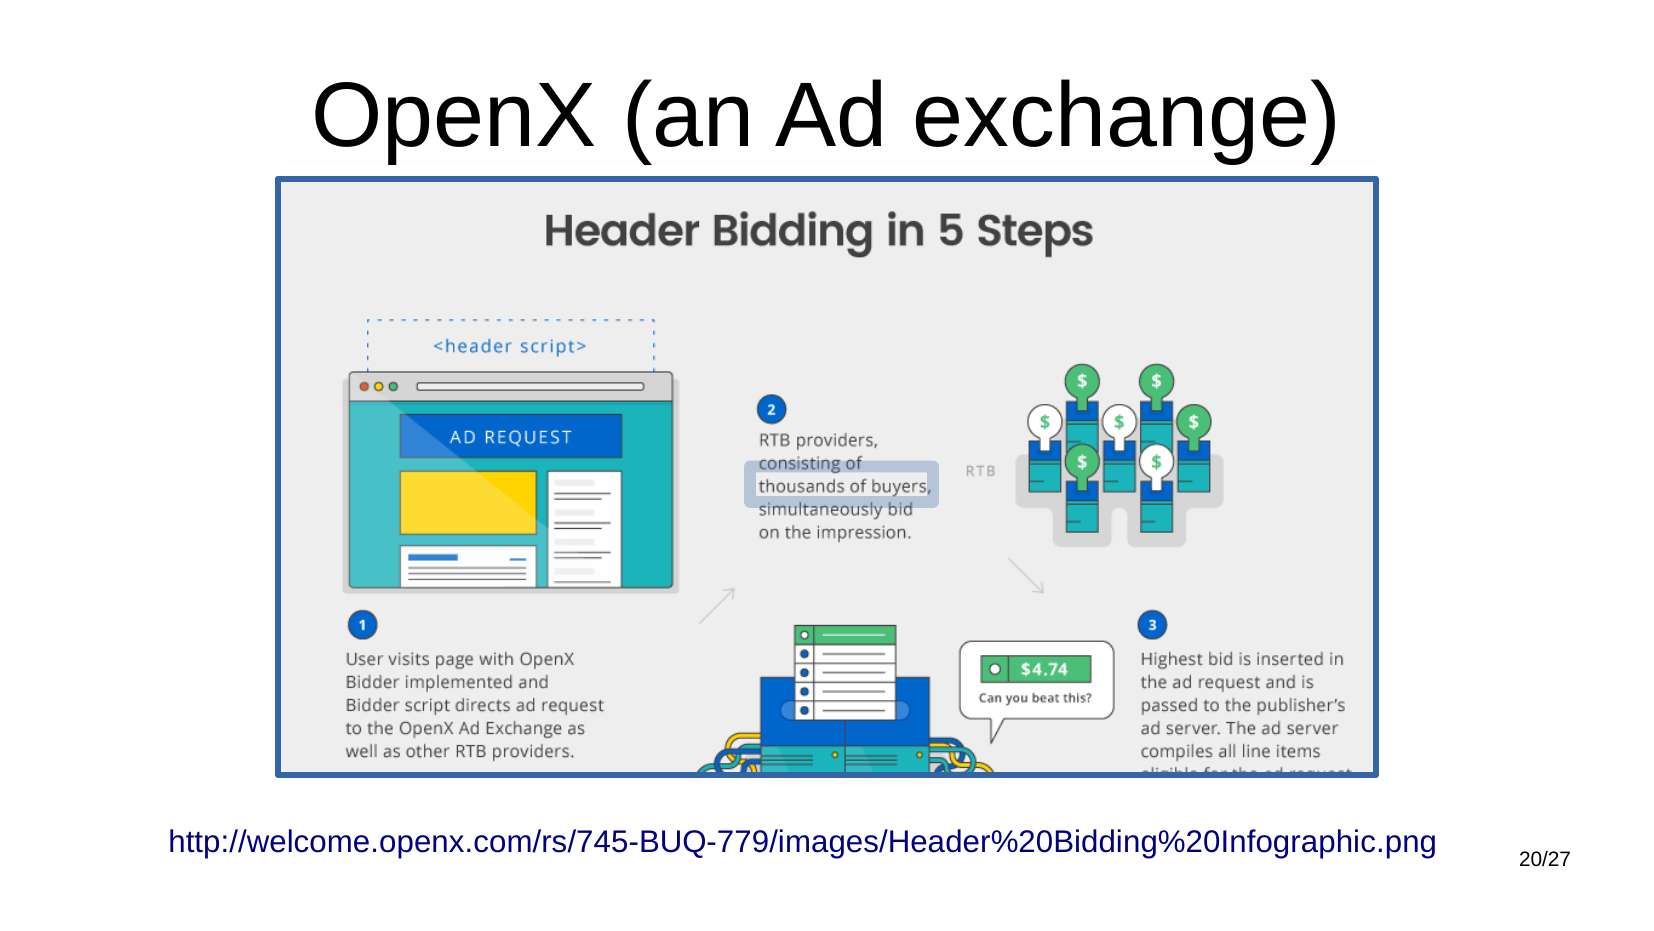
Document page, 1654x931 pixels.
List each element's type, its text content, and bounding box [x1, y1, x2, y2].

picture [280, 181, 1374, 773]
text_box http://welcome.openx.com/rs/745-BUQ-779/images/Header%20Bidding%20Infographic.png [153, 817, 1461, 902]
title OpenX (an Ad exchange) [82, 37, 1571, 193]
